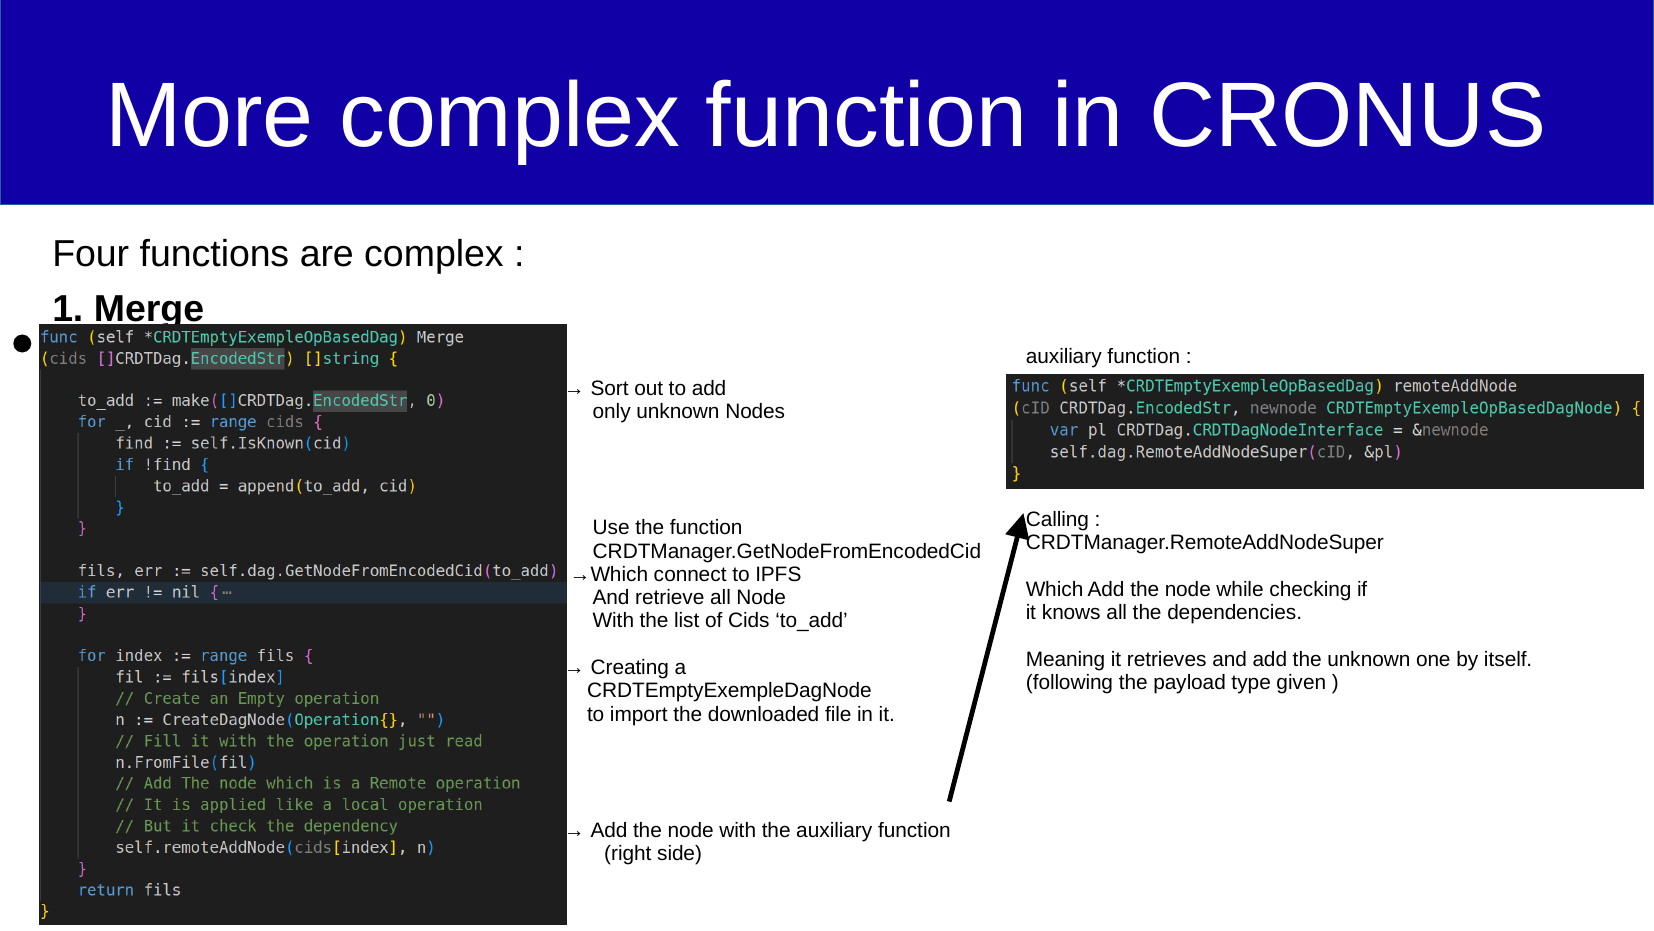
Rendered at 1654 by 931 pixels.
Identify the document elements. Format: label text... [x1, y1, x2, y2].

text_box Four functions are complex : 1. Merge [37, 225, 976, 587]
text_box [13, 334, 32, 353]
picture [39, 324, 567, 926]
text_box auxiliary function : Calling : CRDTManager.RemoteAddNodeSuper Which Add the node while checking if it knows all the dependencies. Meaning it retrieves and add the unknown one by itself. (following the payload type given ) [1011, 337, 1654, 725]
text_box → Sort out to add only unknown Nodes Use the function CRDTManager.GetNodeFromEncodedCid →Which connect to IPFS And retrieve all Node With the list of Cids ‘to_add’ → Creating a CRDTEmptyExempleDagNode to import the downloaded file in it. → Add the node with the auxiliary function (right side) [567, 369, 1007, 896]
picture [1006, 374, 1011, 489]
title More complex function in CRONUS [82, 37, 1571, 193]
text_box [0, 0, 1654, 205]
